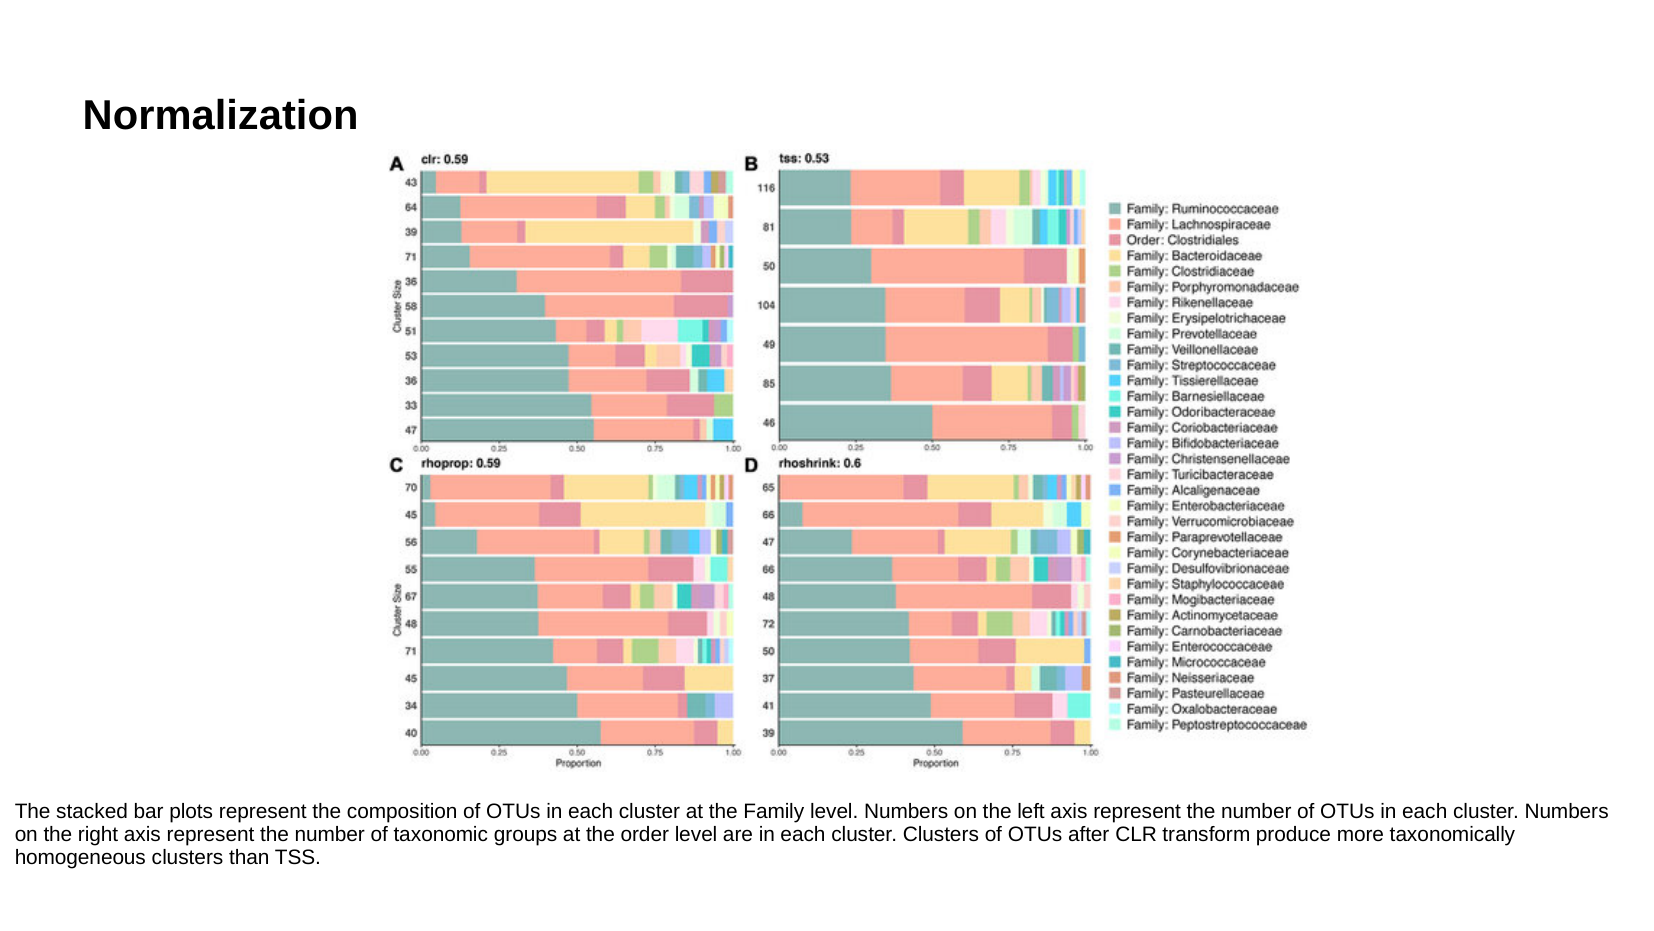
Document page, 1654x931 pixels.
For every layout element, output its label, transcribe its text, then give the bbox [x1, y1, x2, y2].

title Normalization [82, 37, 1571, 193]
picture [387, 149, 1313, 772]
text_box The stacked bar plots represent the composition of OTUs in each cluster at the Family level. Numbers on the left axis represent the number of OTUs in each cluster. Numbers on the right axis represent the number of taxonomic groups at the order level are in each cluster. Clusters of OTUs after CLR transform produce more taxonomically homogeneous clusters than TSS. [0, 792, 1651, 901]
